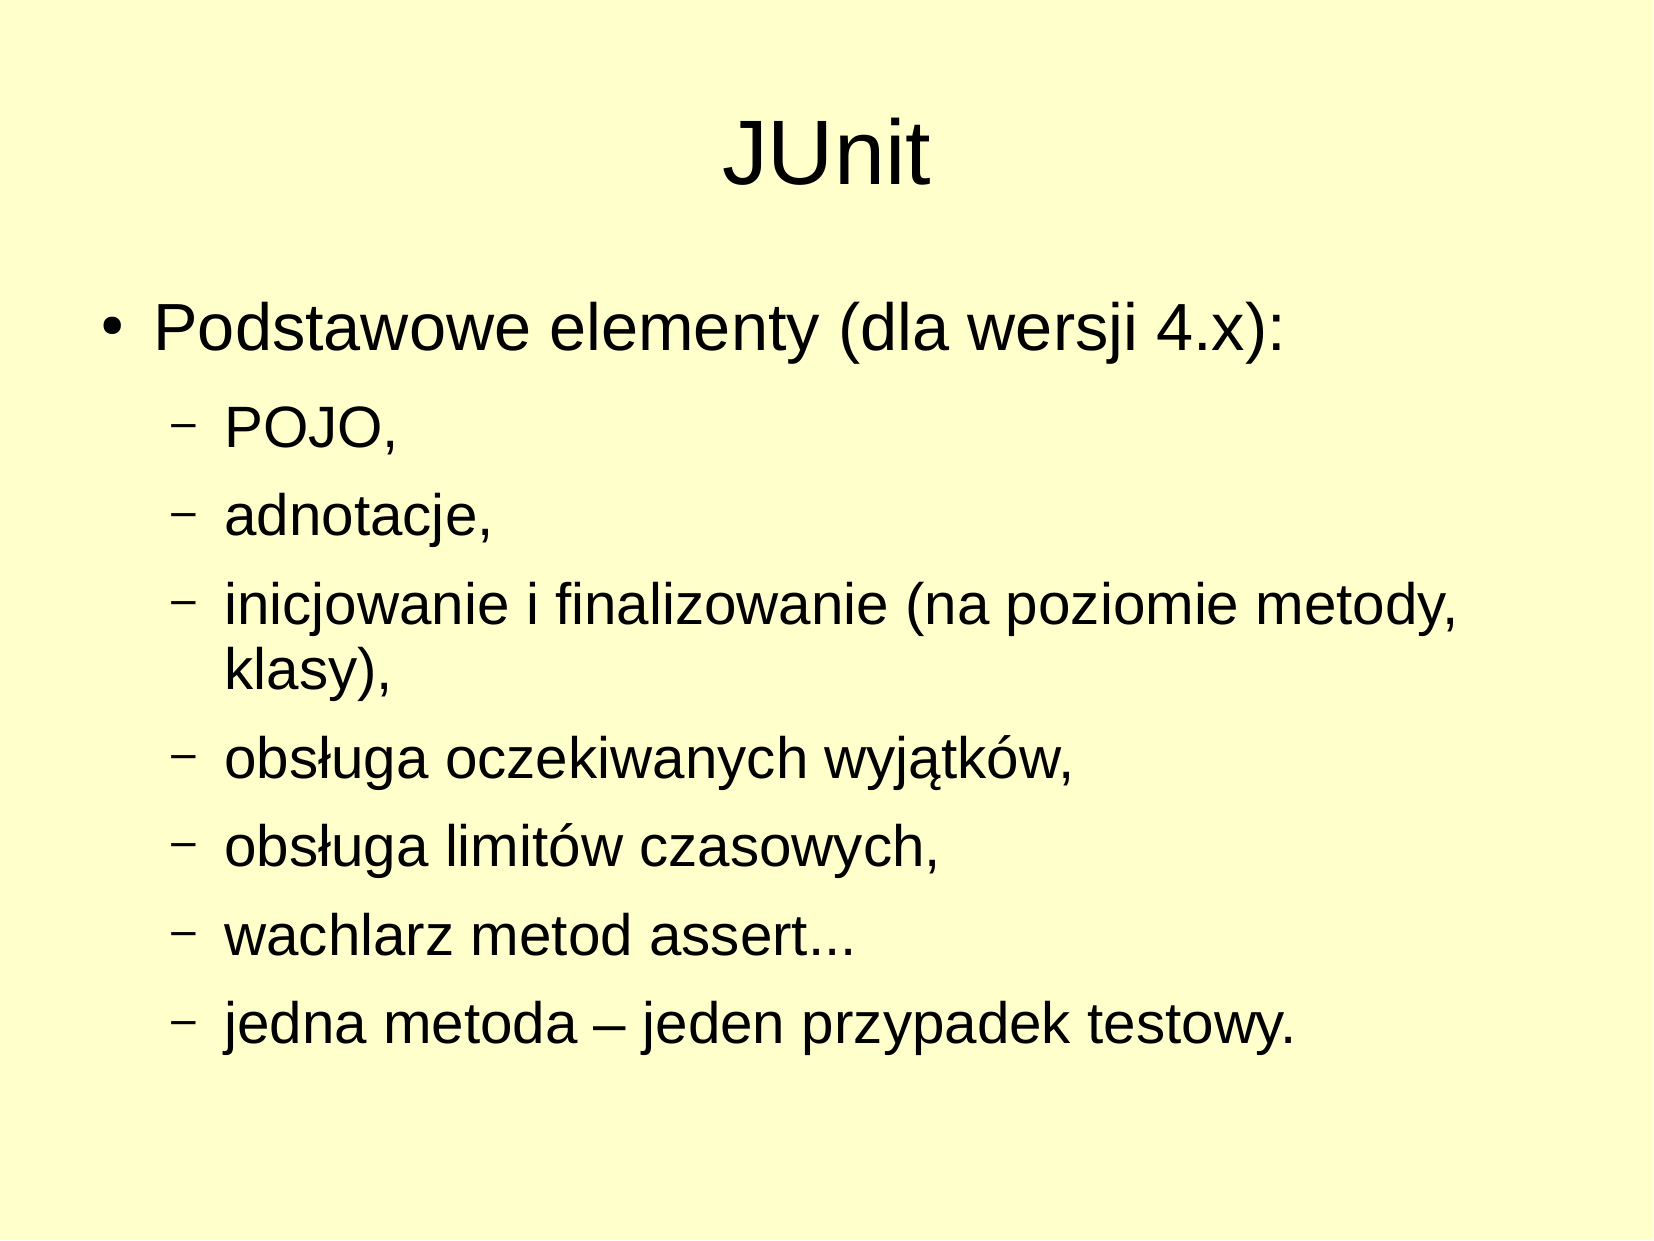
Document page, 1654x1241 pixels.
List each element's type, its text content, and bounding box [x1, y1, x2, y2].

title JUnit [82, 49, 1571, 257]
list Podstawowe elementy (dla wersji 4.x): POJO, adnotacje, inicjowanie i finalizowanie (na poziomie metody, klasy), obsługa oczekiwanych wyjątków, obsługa limitów czasowych, wachlarz metod assert... jedna metoda – jeden przypadek testowy. [82, 290, 1571, 1109]
